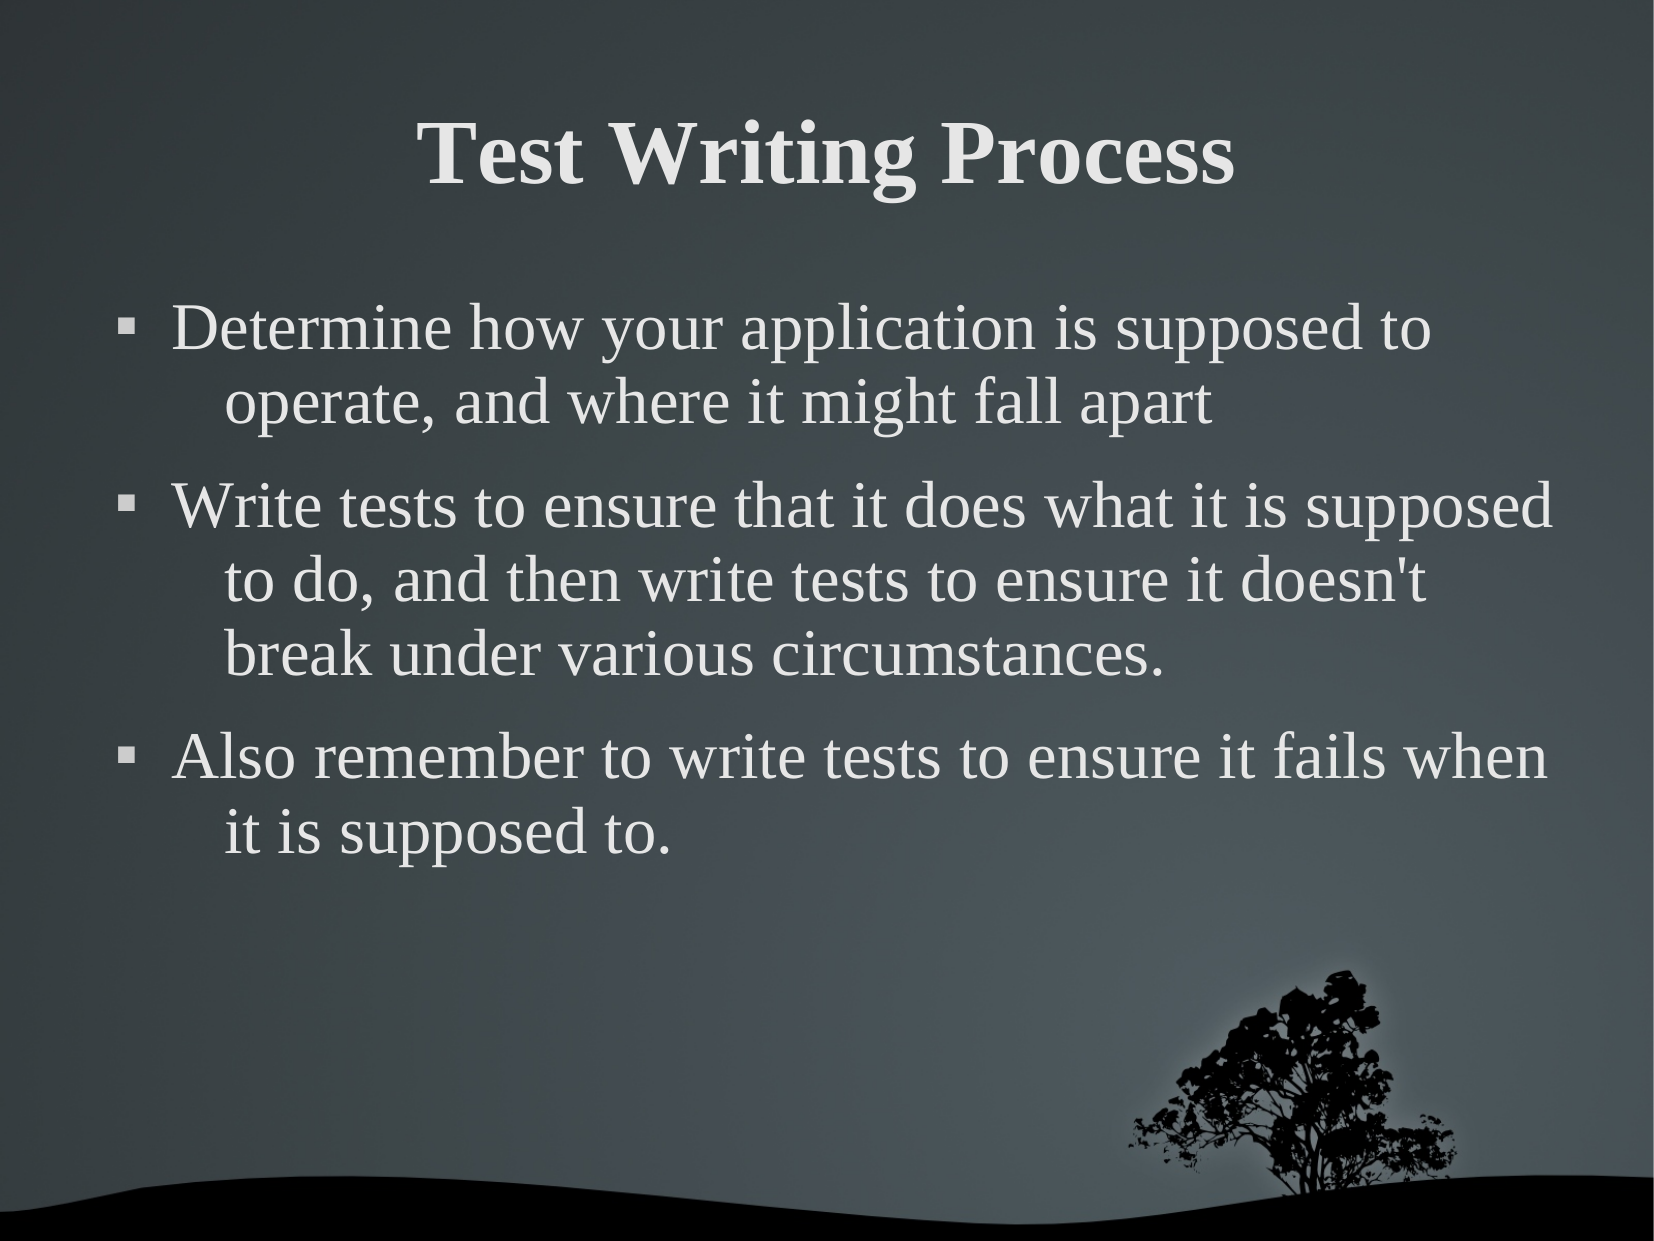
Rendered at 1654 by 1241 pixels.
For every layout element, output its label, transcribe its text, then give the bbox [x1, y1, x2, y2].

title Test Writing Process [82, 49, 1571, 257]
list Determine how your application is supposed to operate, and where it might fall apart Write tests to ensure that it does what it is supposed to do, and then write tests to ensure it doesn't break under various circumstances. Also remember to write tests to ensure it fails when it is supposed to. [82, 290, 1571, 1109]
picture [0, 0, 1654, 1241]
